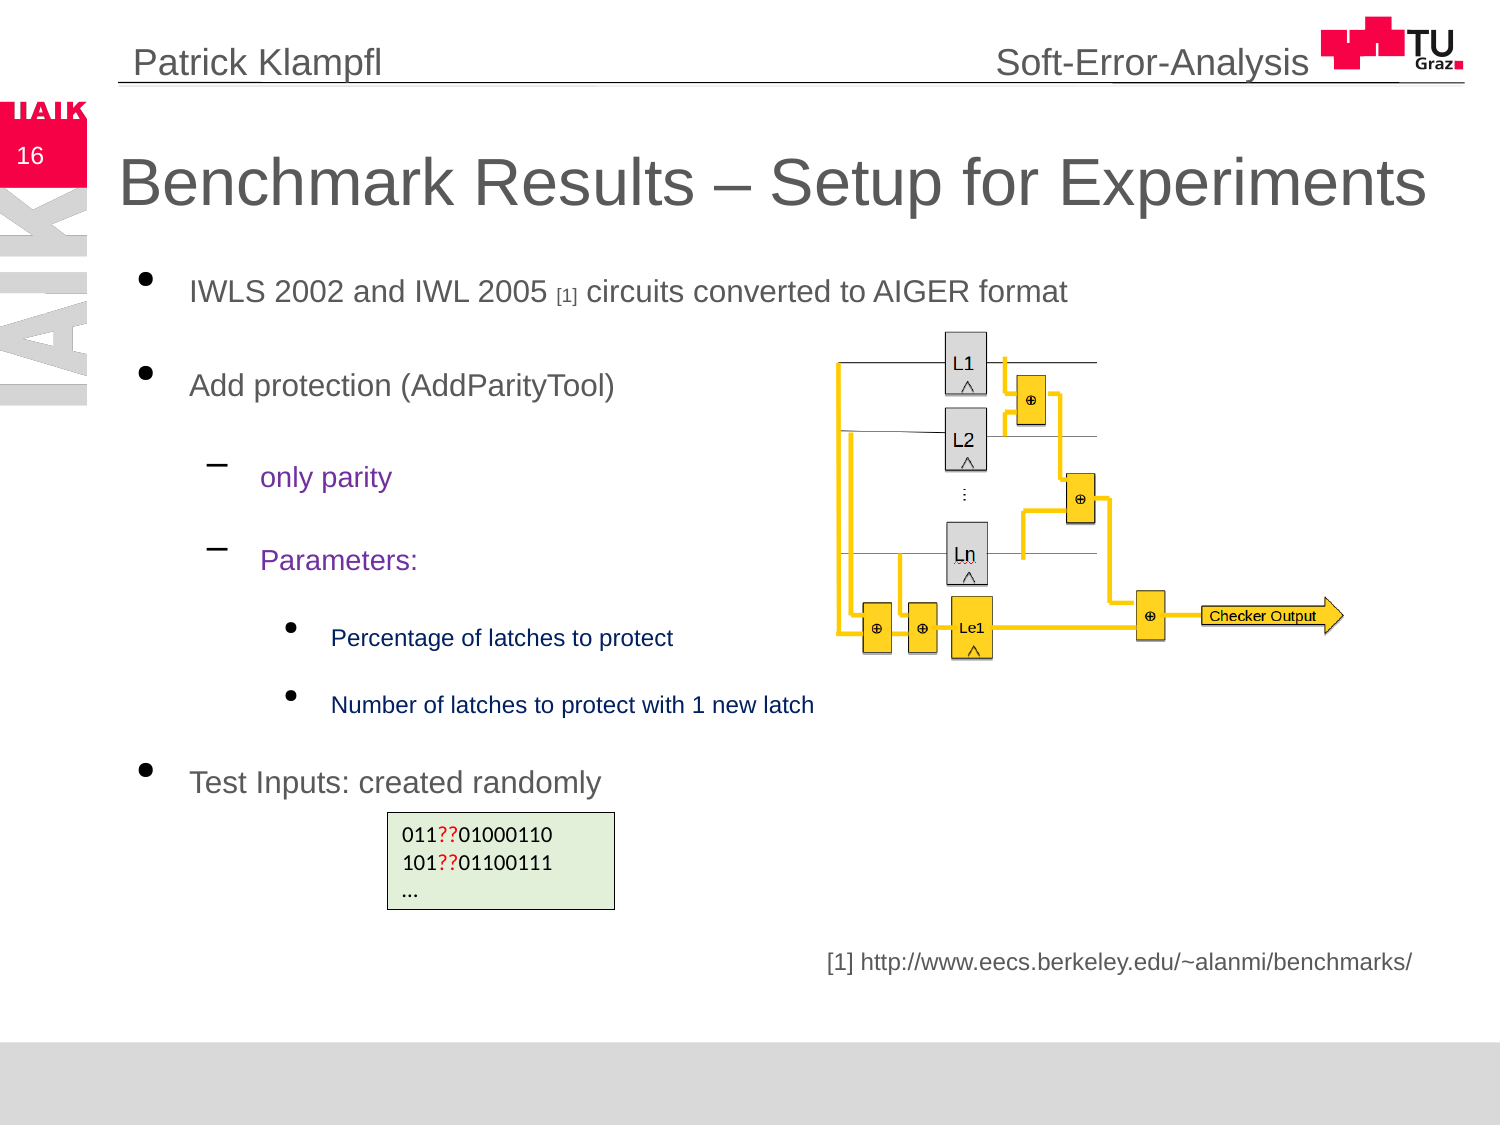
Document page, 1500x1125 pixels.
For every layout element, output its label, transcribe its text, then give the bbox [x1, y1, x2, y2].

picture [1318, 12, 1466, 73]
slide_number <number> [1, 124, 84, 185]
text_box 011??01000110 101??01100111 … [387, 812, 615, 910]
title Benchmark Results – Setup for Experiments [118, 138, 1469, 237]
list IWLS 2002 and IWL 2005 [1] circuits converted to AIGER format Add protection (AddParityTool) only parity Parameters: Percentage of latches to protect Number of latches to protect with 1 new latch Test Inputs: created randomly [1] http://www.eecs.berkeley.edu/~alanmi/benchmarks/ [118, 248, 1469, 1038]
picture [822, 330, 1347, 663]
picture [0, 1, 87, 406]
